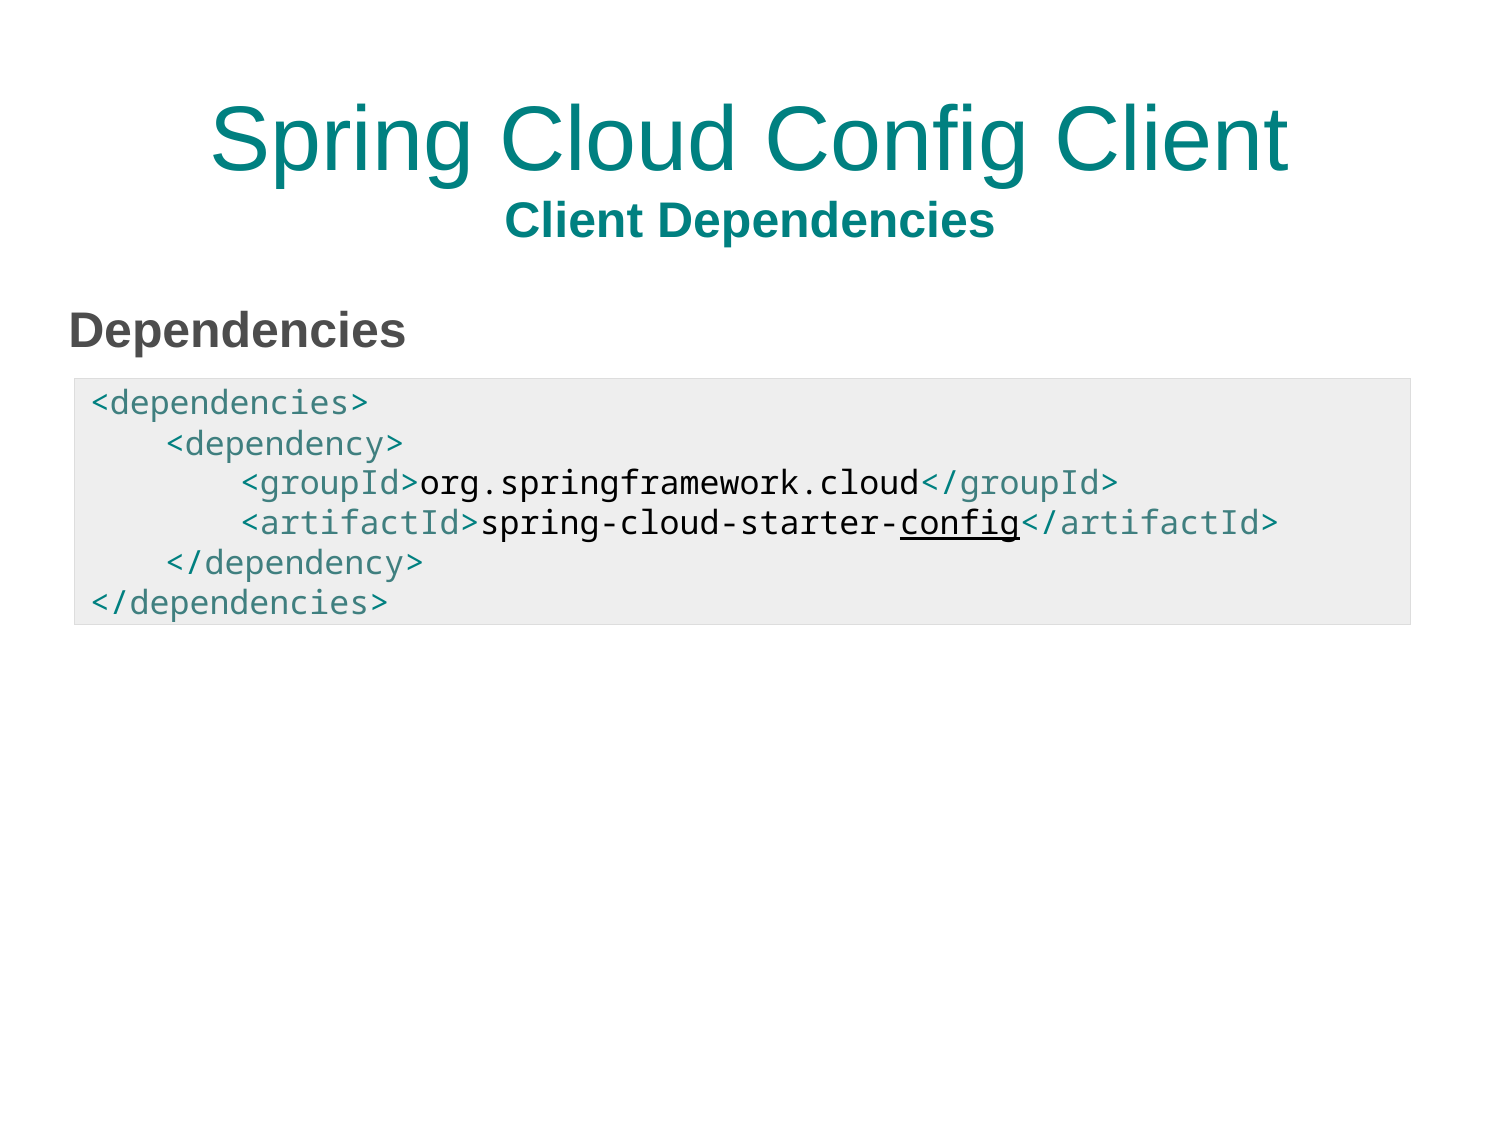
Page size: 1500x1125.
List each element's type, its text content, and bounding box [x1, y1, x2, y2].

text_box Dependencies [53, 290, 595, 366]
text_box <dependencies> <dependency> <groupId>org.springframework.cloud</groupId> <artifactId>spring-cloud-starter-config</artifactId> </dependency> </dependencies> [74, 378, 1411, 625]
text_box Client Dependencies [0, 180, 1500, 255]
title Spring Cloud Config Client [75, 44, 1425, 180]
